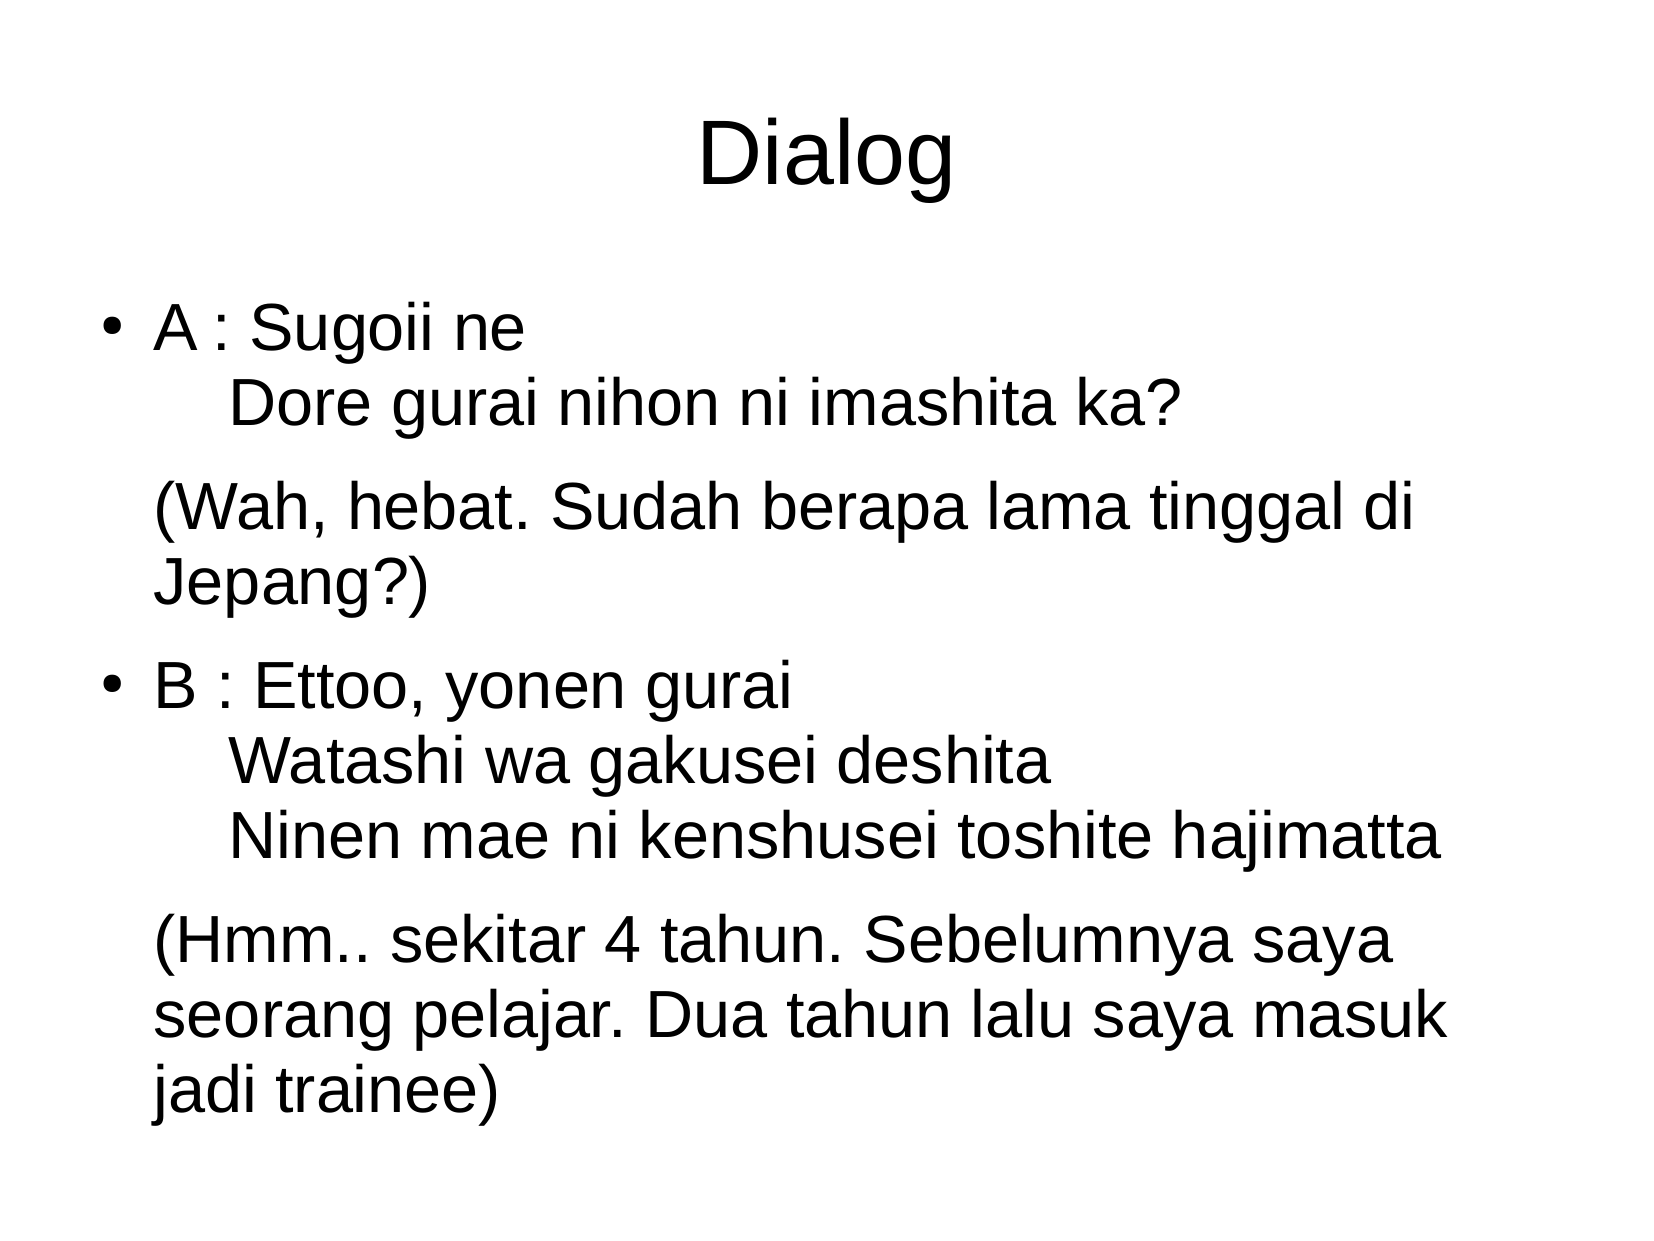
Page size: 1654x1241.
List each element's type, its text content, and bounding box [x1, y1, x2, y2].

list A : Sugoii ne Dore gurai nihon ni imashita ka? (Wah, hebat. Sudah berapa lama tinggal di Jepang?) B : Ettoo, yonen gurai Watashi wa gakusei deshita Ninen mae ni kenshusei toshite hajimatta (Hmm.. sekitar 4 tahun. Sebelumnya saya seorang pelajar. Dua tahun lalu saya masuk jadi trainee) [82, 290, 1571, 1141]
title Dialog [82, 49, 1571, 257]
